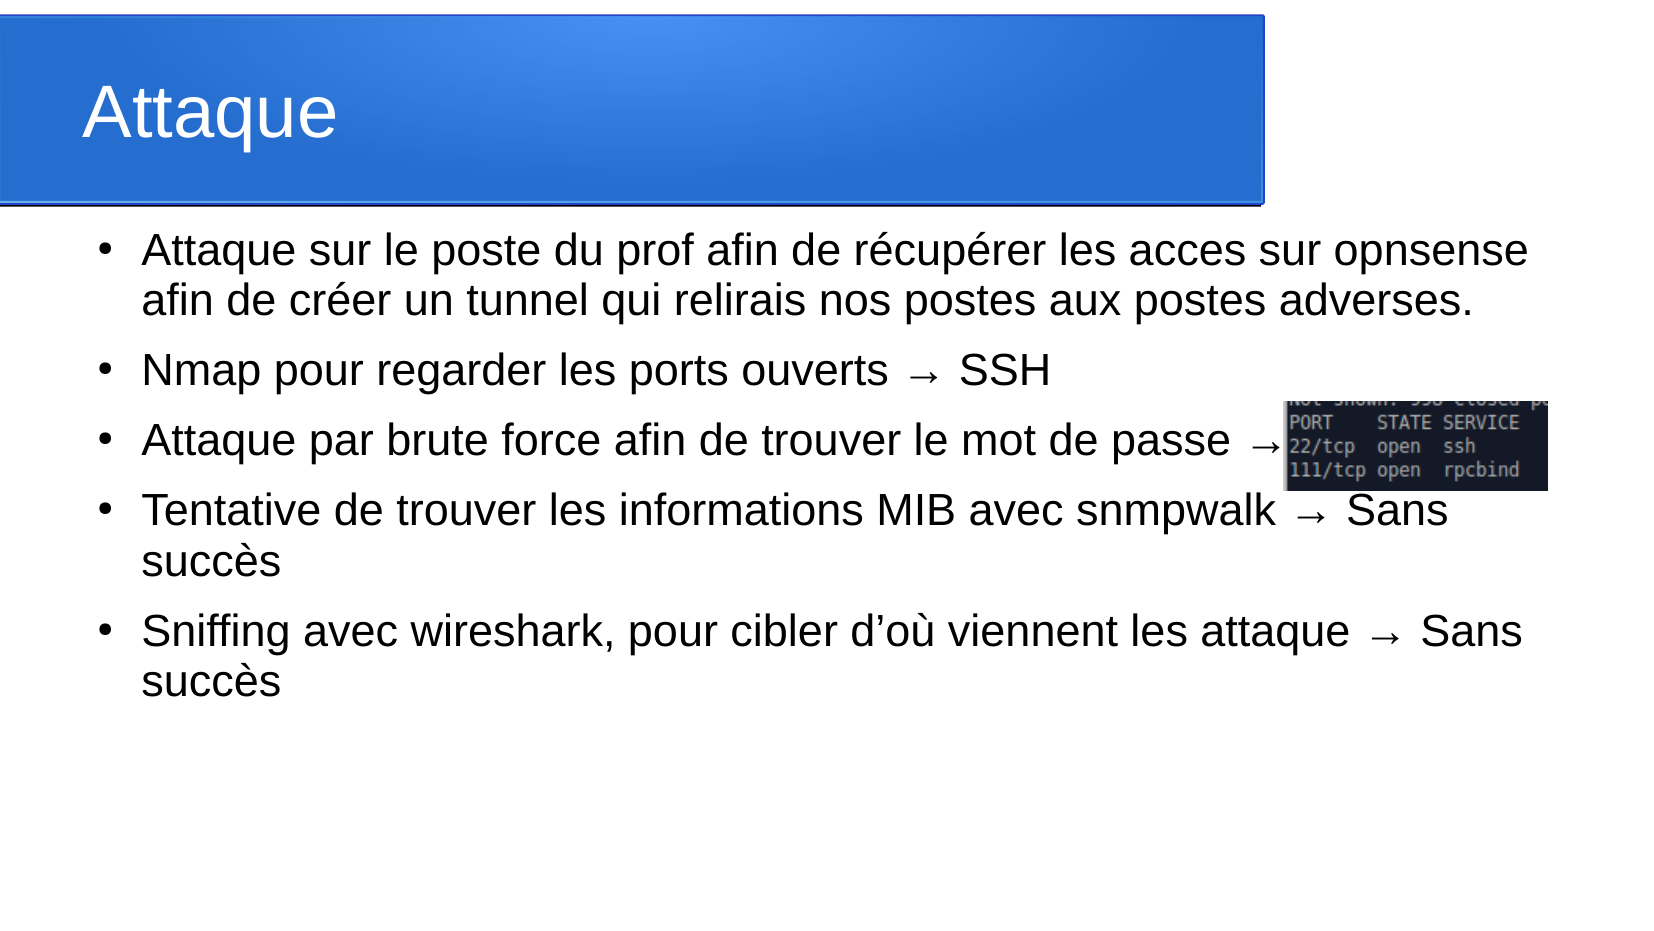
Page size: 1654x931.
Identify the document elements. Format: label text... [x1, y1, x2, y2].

list Attaque sur le poste du prof afin de récupérer les acces sur opnsense afin de créer un tunnel qui relirais nos postes aux postes adverses. Nmap pour regarder les ports ouverts → SSH Attaque par brute force afin de trouver le mot de passe → Pas réussi Tentative de trouver les informations MIB avec snmpwalk → Sans succès Sniffing avec wireshark, pour cibler d’où viennent les attaque → Sans succès [82, 224, 1571, 764]
picture [1283, 401, 1548, 491]
title Attaque [82, 35, 1235, 189]
